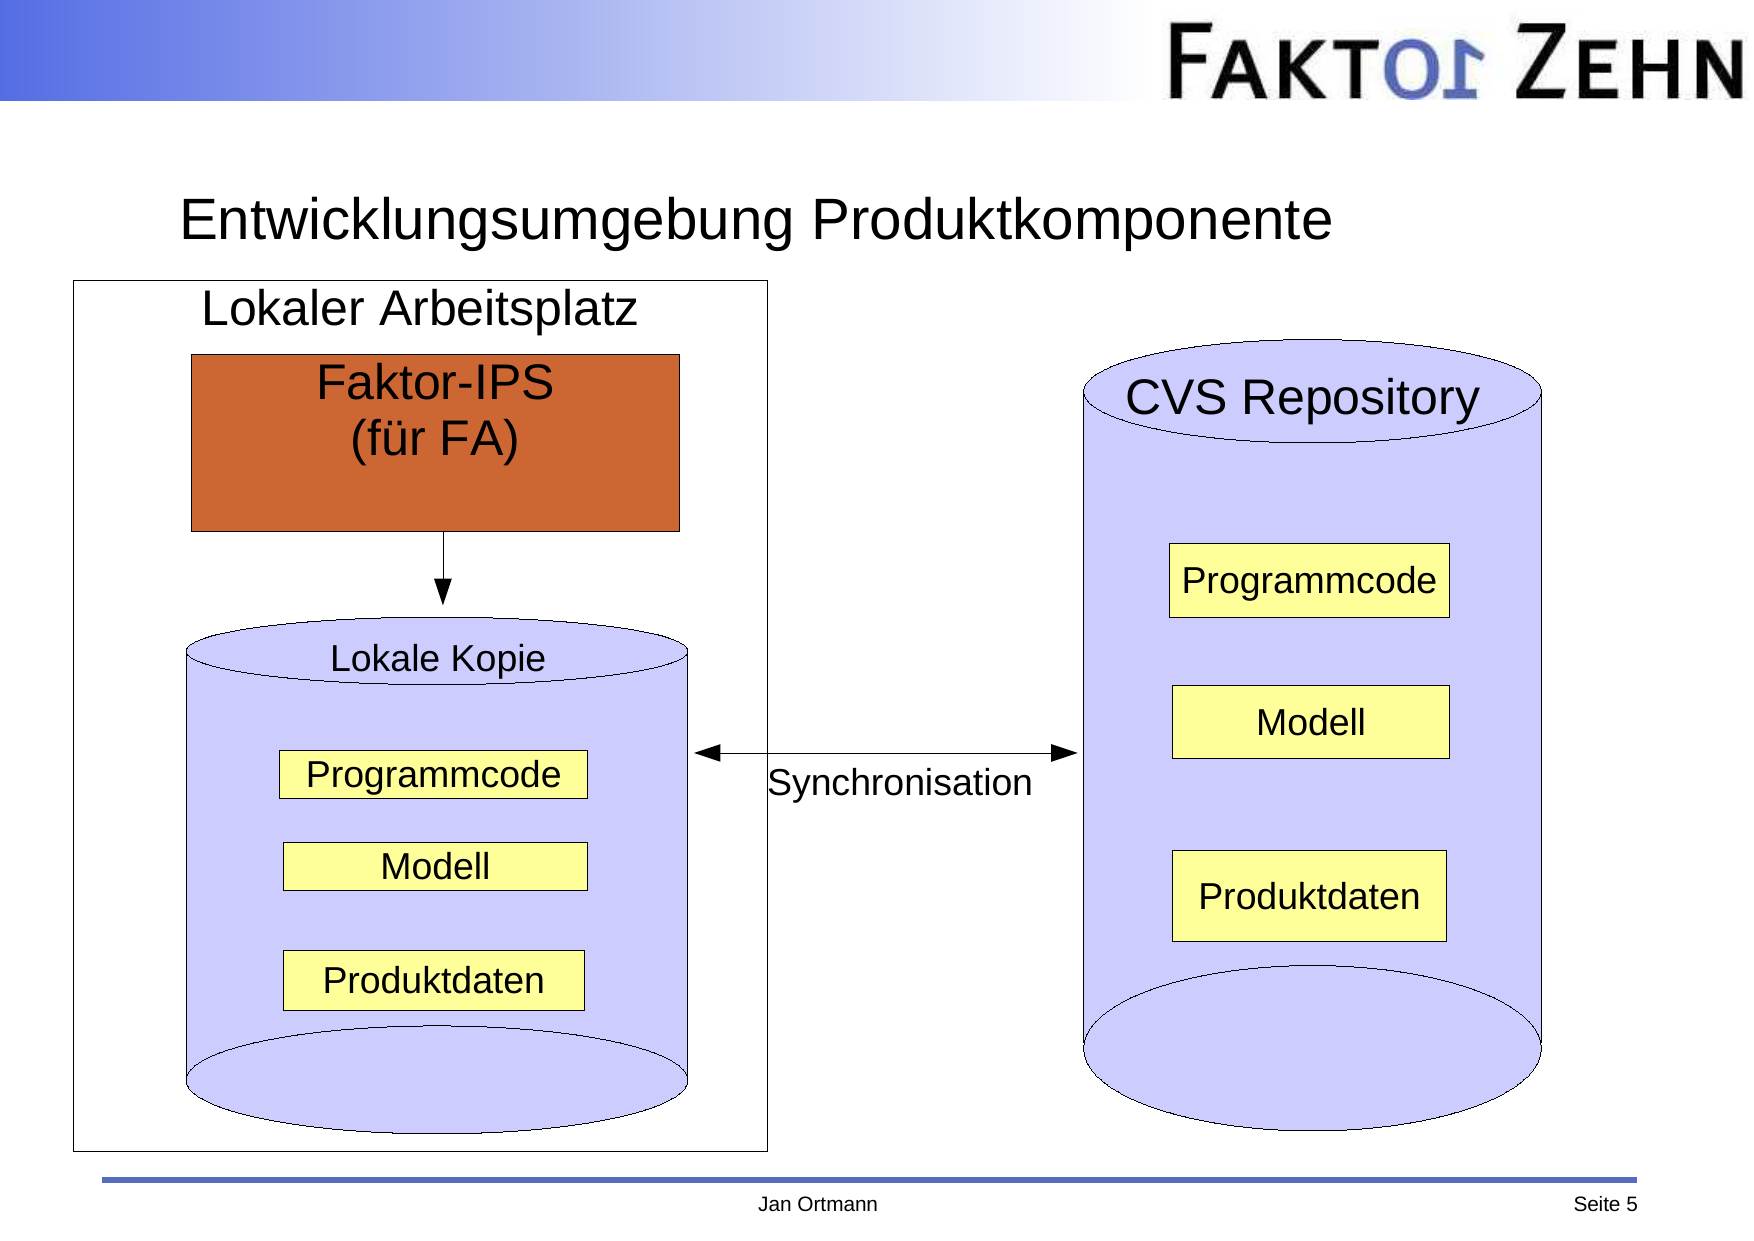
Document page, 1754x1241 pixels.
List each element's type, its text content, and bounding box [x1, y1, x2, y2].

title Entwicklungsumgebung Produktkomponente [179, 142, 1576, 296]
picture [1162, 7, 1752, 100]
text_box Synchronisation [767, 761, 1033, 804]
text_box Programmcode [1169, 543, 1450, 618]
text_box Produktdaten [1172, 850, 1447, 942]
text_box Modell [1172, 685, 1450, 759]
text_box [1083, 339, 1542, 1131]
text_box Lokaler Arbeitsplatz [73, 280, 768, 1152]
text_box Lokale Kopie [330, 637, 547, 680]
text_box CVS Repository [1125, 369, 1495, 425]
